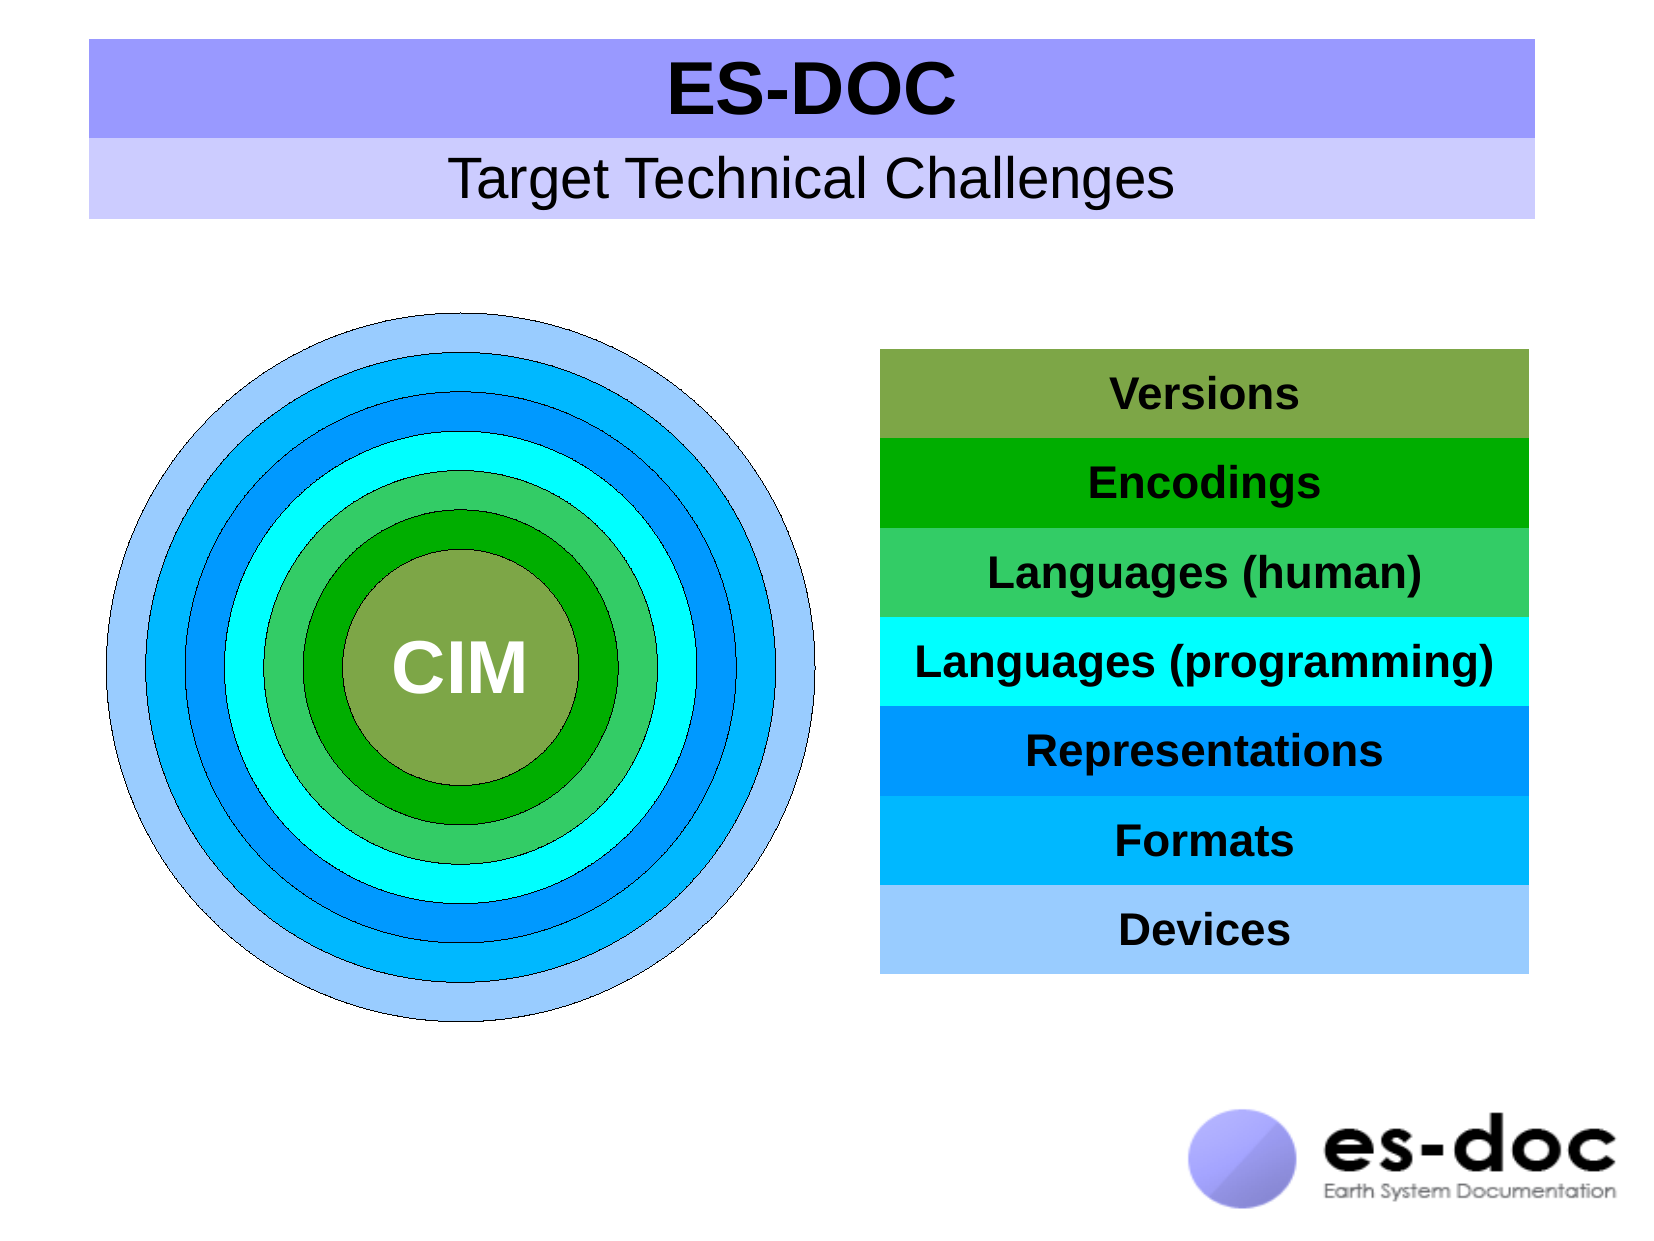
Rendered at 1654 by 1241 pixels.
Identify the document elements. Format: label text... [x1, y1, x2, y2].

table_cell Encodings [880, 438, 1529, 528]
text_box CIM [342, 549, 579, 786]
table_cell Languages (programming) [880, 617, 1529, 706]
table_cell Formats [880, 796, 1529, 885]
table_header Versions [880, 349, 1529, 438]
table_header ES-DOC [89, 39, 1535, 138]
picture [1181, 1092, 1625, 1224]
table_cell Devices [880, 885, 1529, 974]
text_box [106, 312, 816, 1022]
table_cell Representations [880, 706, 1529, 796]
table_cell Target Technical Challenges [89, 138, 1535, 219]
table_cell Languages (human) [880, 528, 1529, 617]
